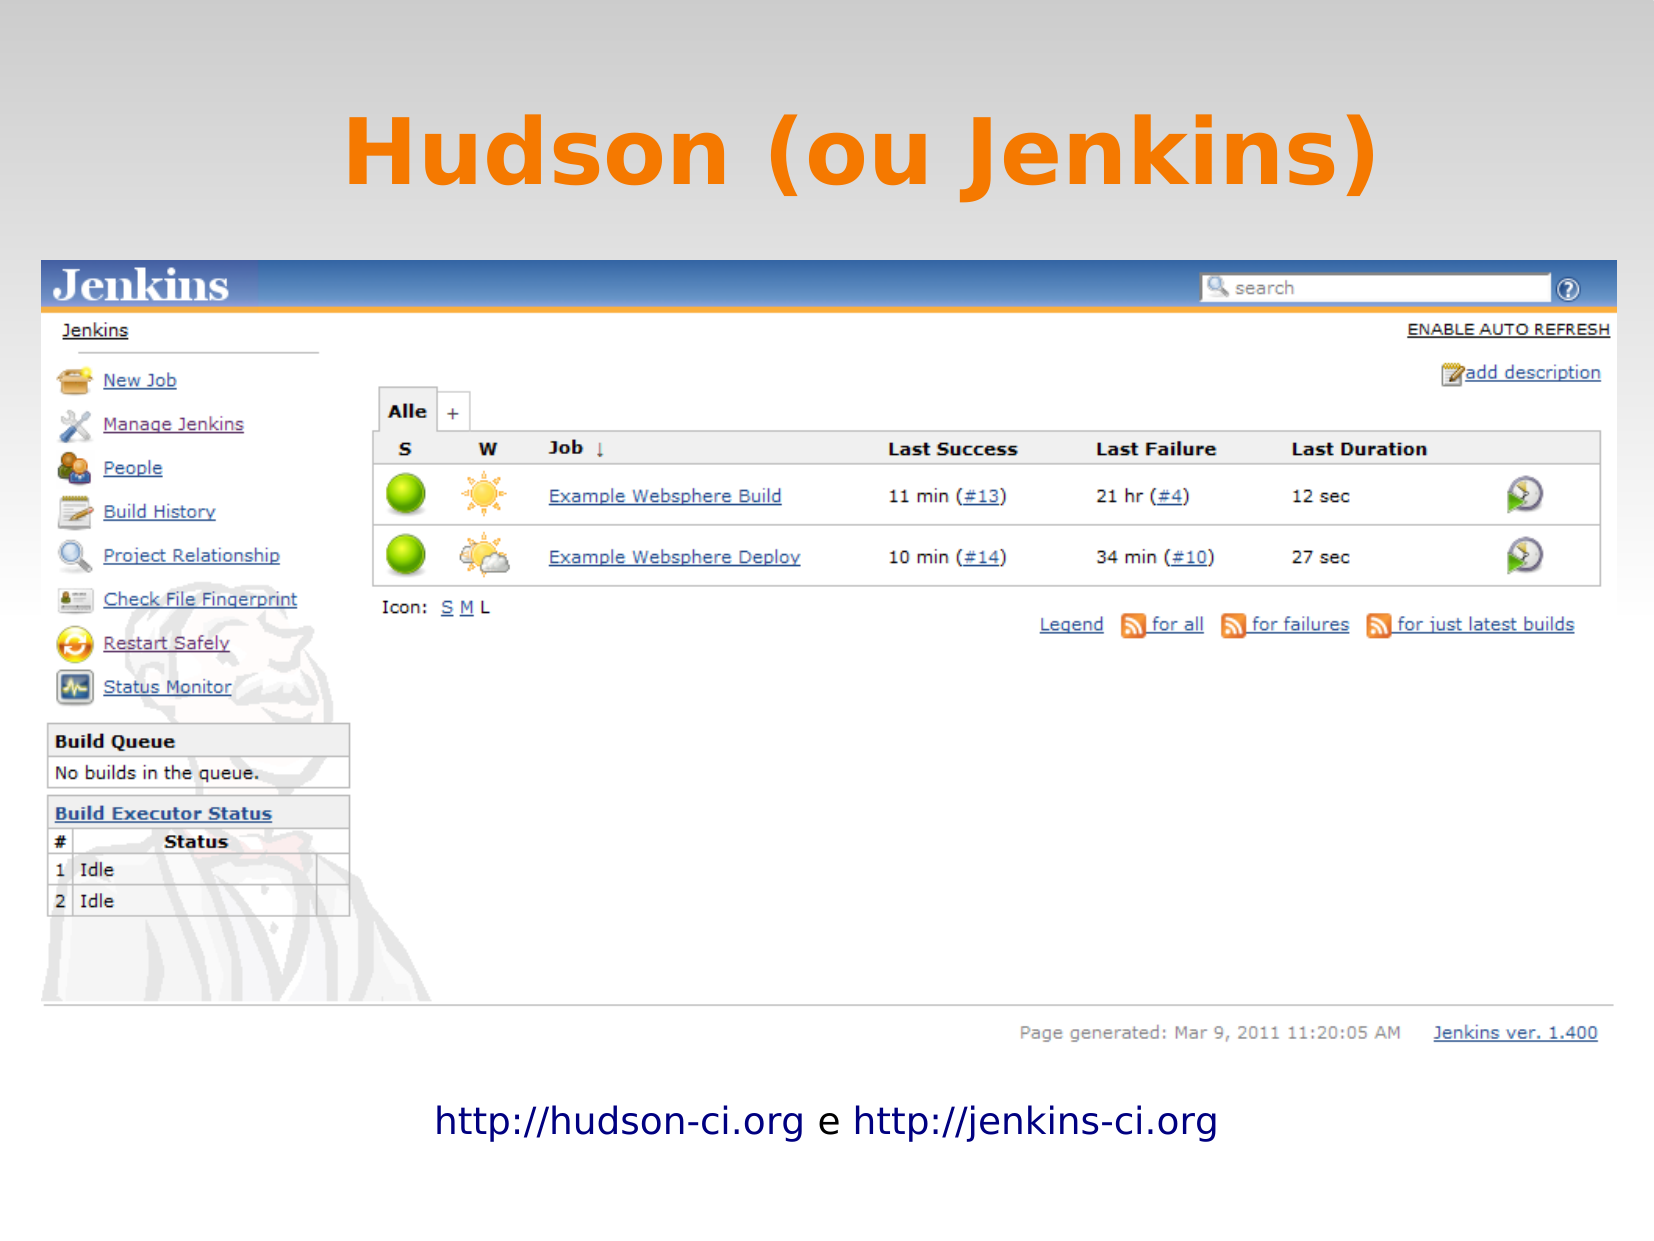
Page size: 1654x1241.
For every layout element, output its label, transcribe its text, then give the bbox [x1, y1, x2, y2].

text_box http://hudson-ci.org e http://jenkins-ci.org [413, 1092, 1241, 1179]
picture [41, 260, 1617, 1197]
title Hudson (ou Jenkins) [82, 49, 1571, 257]
